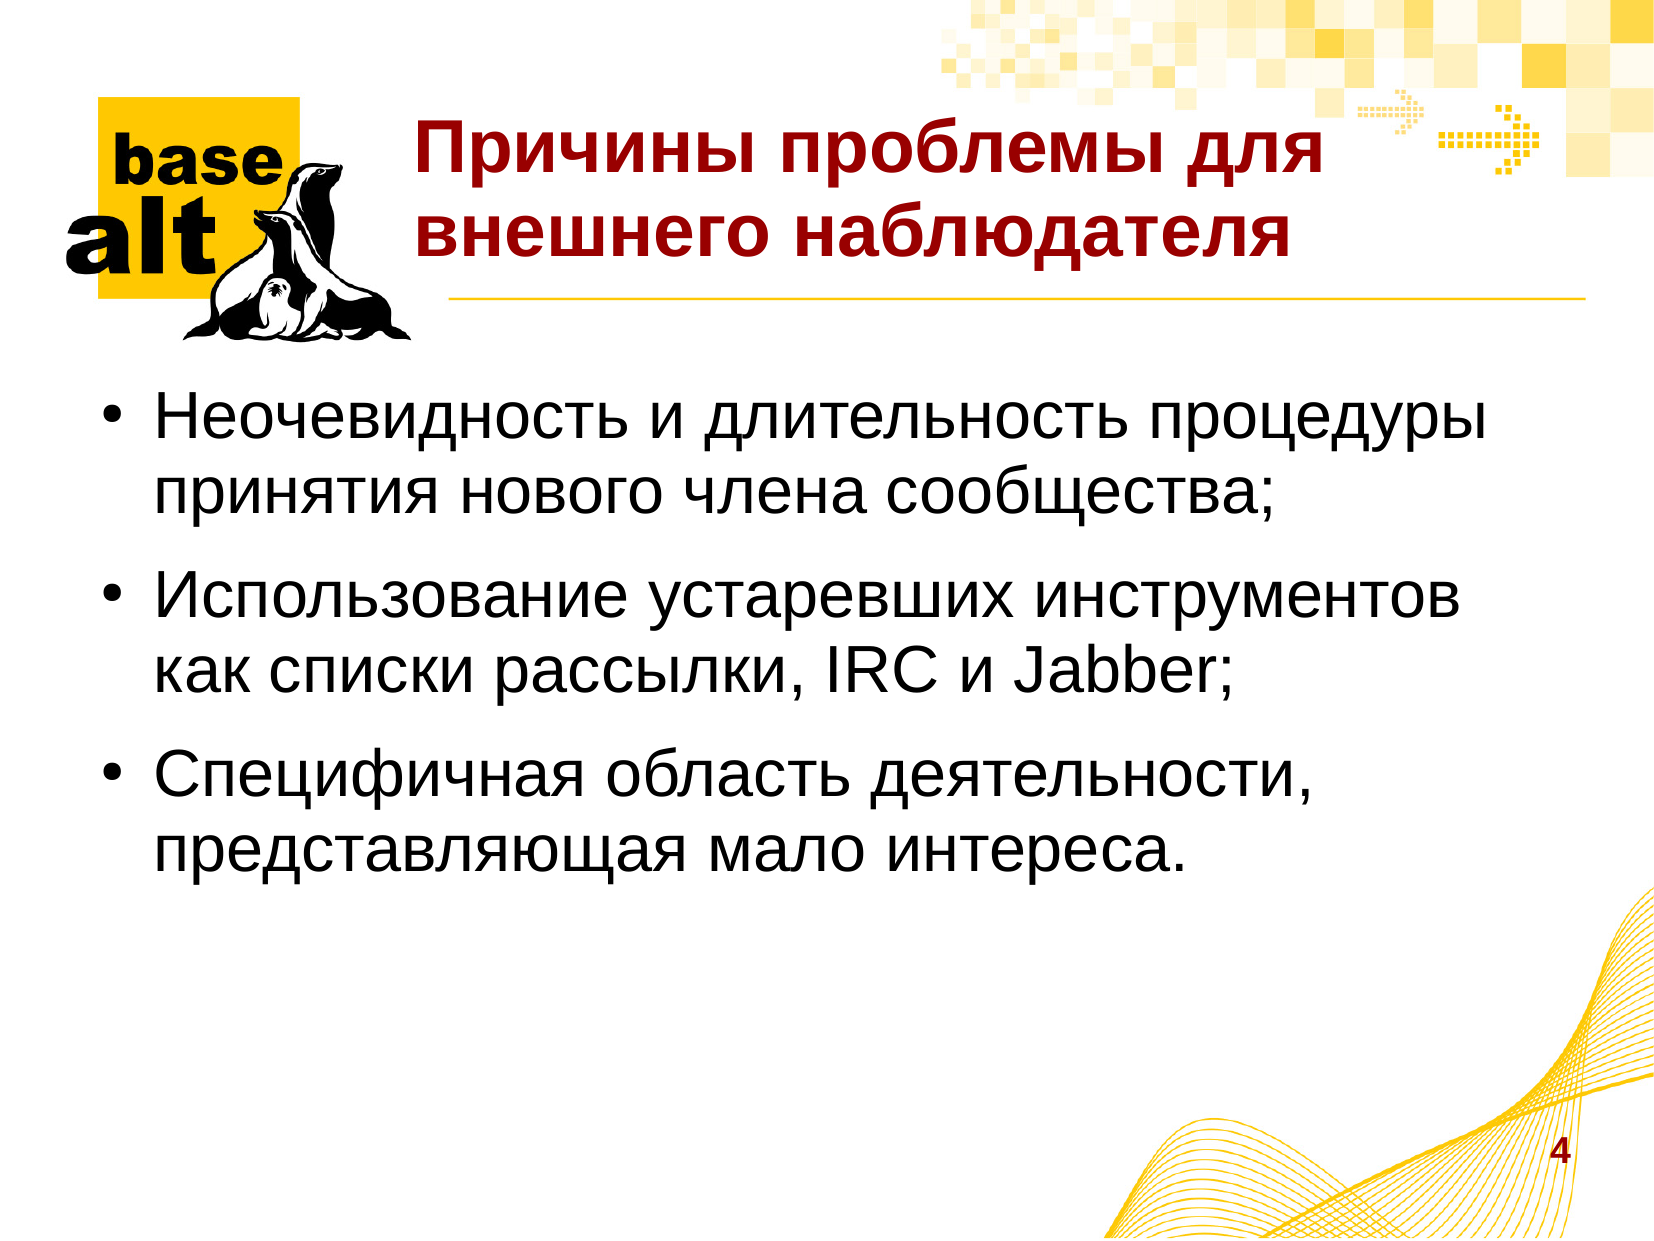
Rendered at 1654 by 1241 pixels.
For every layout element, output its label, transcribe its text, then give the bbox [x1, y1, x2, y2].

title Причины проблемы для внешнего наблюдателя [413, 82, 1571, 296]
list Неочевидность и длительность процедуры принятия нового члена сообщества; Использование устаревших инструментов как списки рассылки, IRC и Jabber; Специфичная область деятельности, представляющая мало интереса. [82, 377, 1571, 1010]
picture [0, 0, 1654, 1241]
